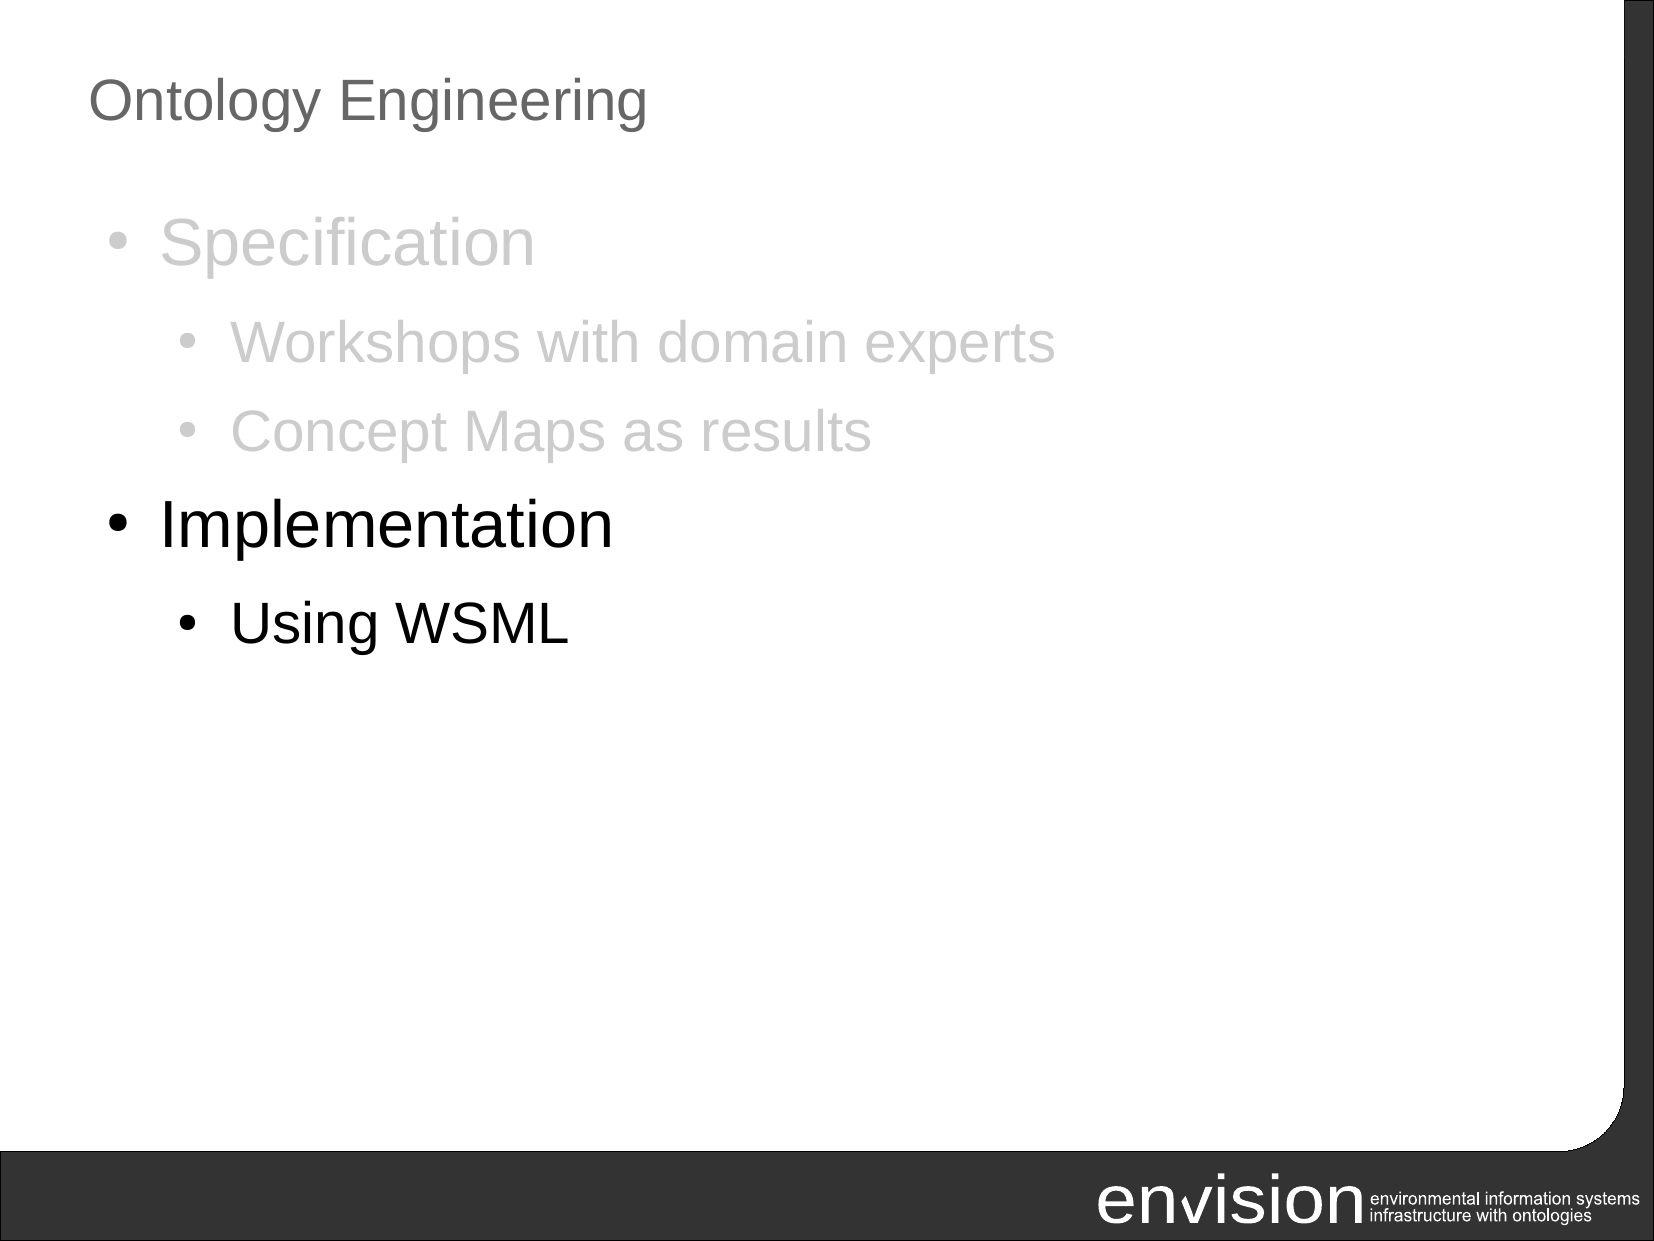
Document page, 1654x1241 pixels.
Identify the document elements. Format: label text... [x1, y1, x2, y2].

text_box [29, 206, 1300, 473]
title Ontology Engineering [88, 3, 1571, 196]
list Specification Workshops with domain experts Concept Maps as results Implementation Using WSML [88, 205, 1571, 1093]
